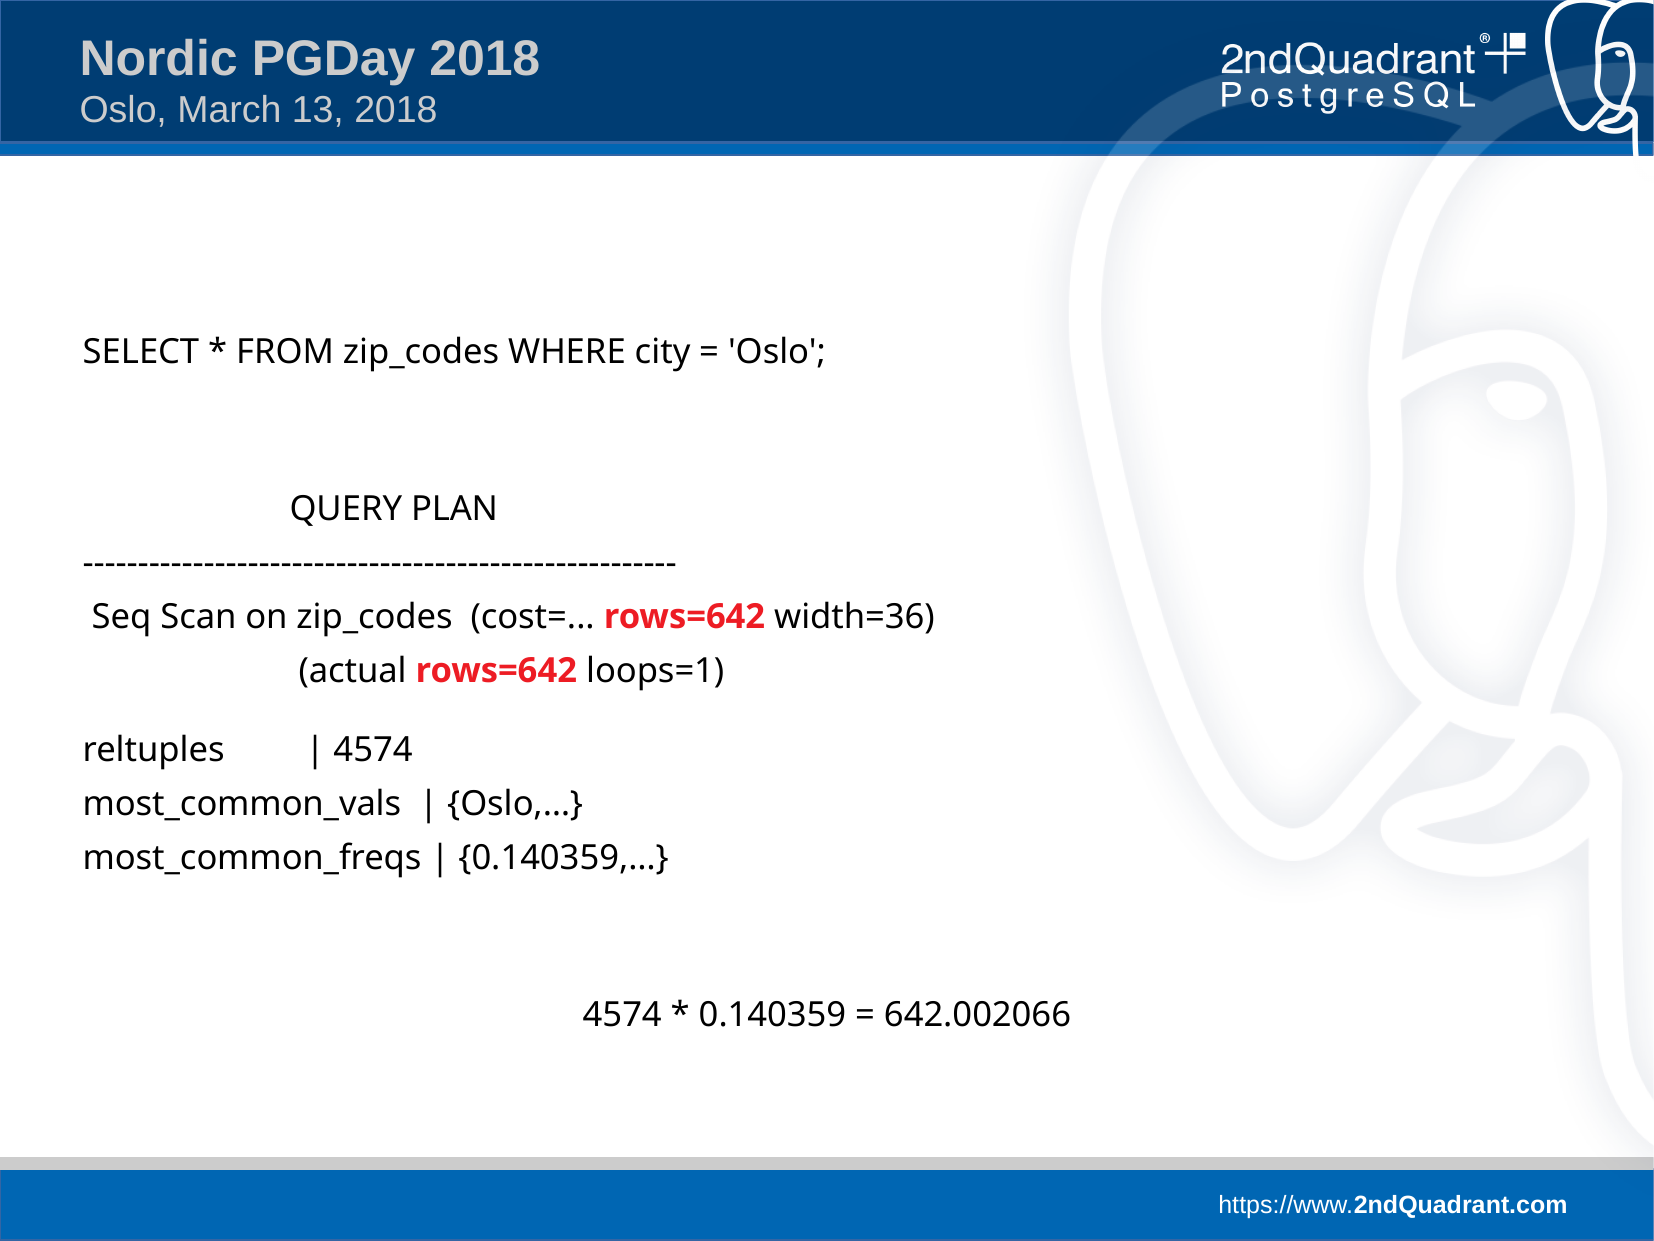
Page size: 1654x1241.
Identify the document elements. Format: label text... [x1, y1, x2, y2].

list SELECT * FROM zip_codes WHERE city = 'Oslo'; QUERY PLAN ------------------------------------------------------ Seq Scan on zip_codes (cost=... rows=642 width=36) (actual rows=642 loops=1) reltuples | 4574 most_common_vals | {Oslo,…} most_common_freqs | {0.140359,…} 4574 * 0.140359 = 642.002066 [82, 319, 1571, 1039]
picture [632, 0, 1654, 1241]
